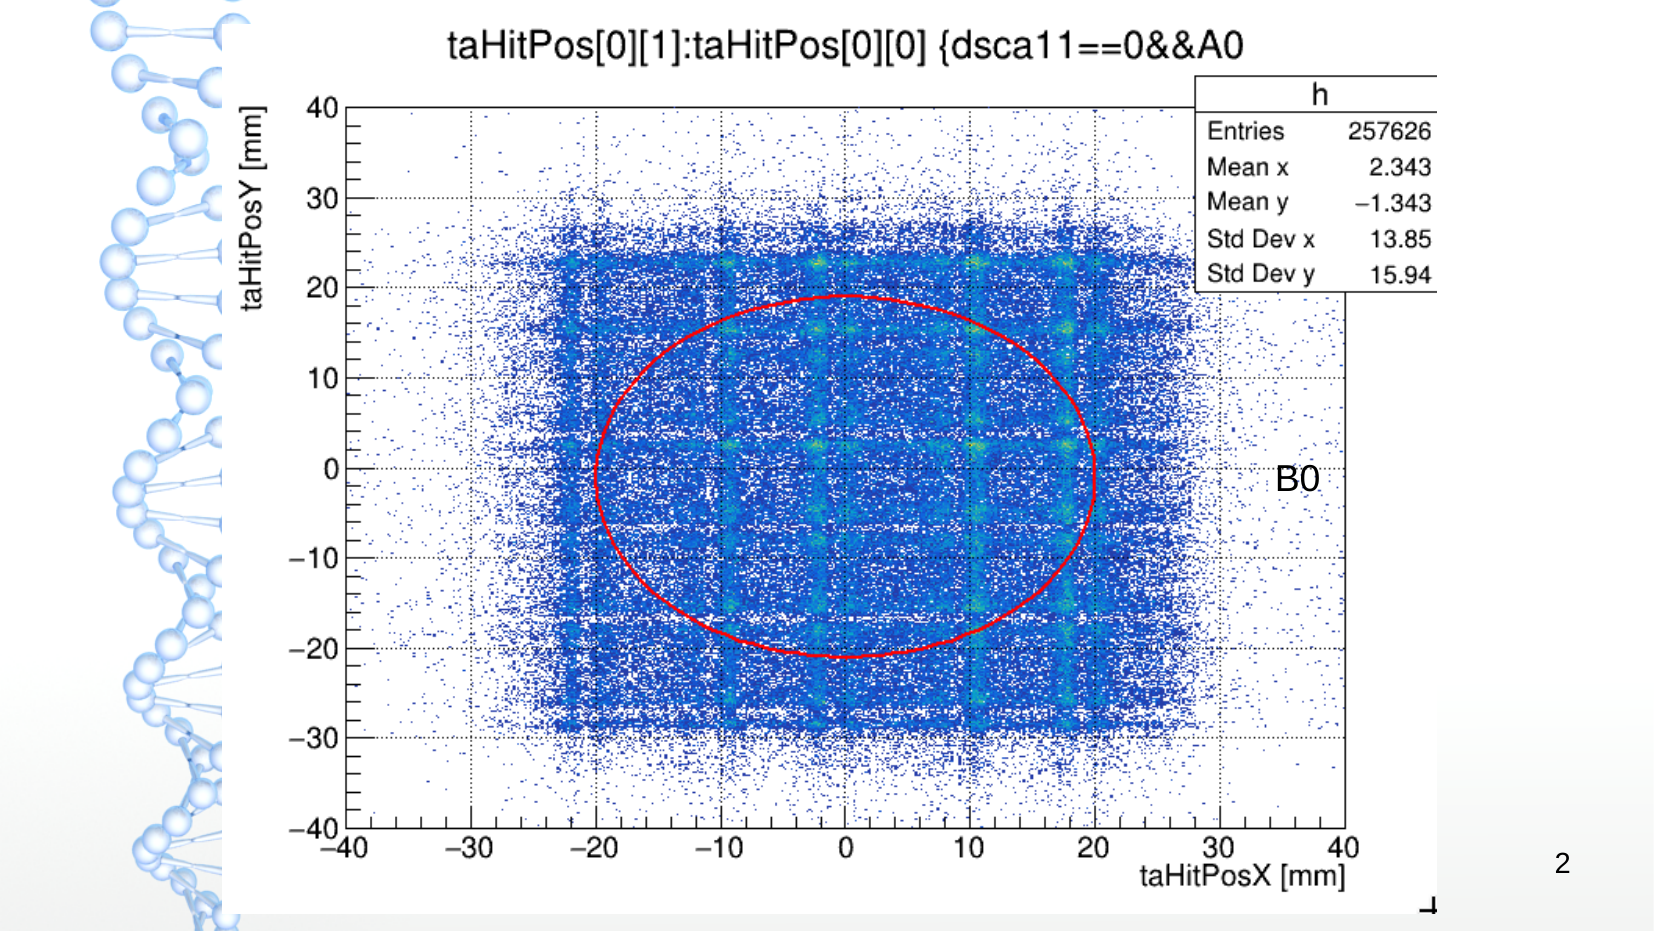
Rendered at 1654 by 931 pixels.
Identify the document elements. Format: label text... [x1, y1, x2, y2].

picture [0, 0, 1654, 931]
text_box B0 [1260, 450, 1351, 507]
